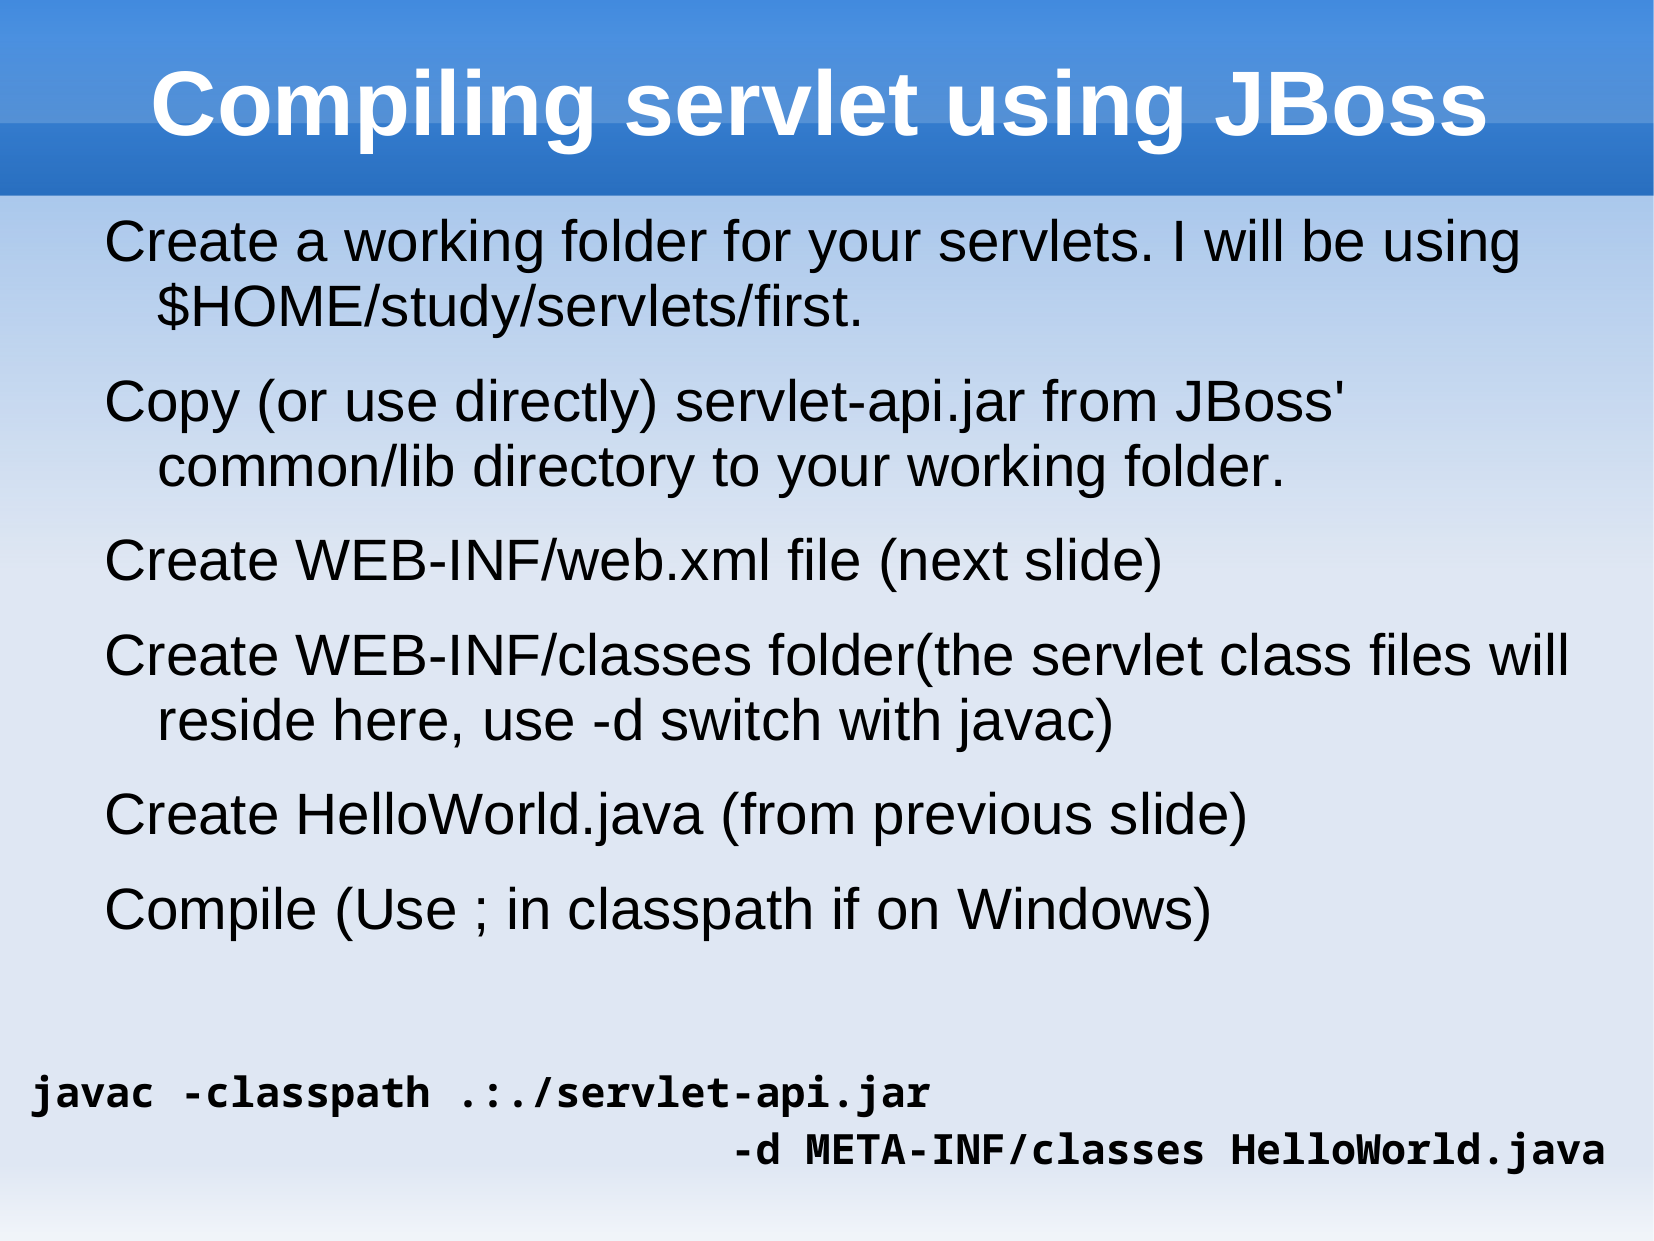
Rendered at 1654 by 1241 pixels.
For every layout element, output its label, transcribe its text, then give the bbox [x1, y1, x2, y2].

picture [0, 0, 1654, 1241]
title Compiling servlet using JBoss [76, 0, 1565, 208]
list Create a working folder for your servlets. I will be using $HOME/study/servlets/first. Copy (or use directly) servlet-api.jar from JBoss' common/lib directory to your working folder. Create WEB-INF/web.xml file (next slide) Create WEB-INF/classes folder(the servlet class files will reside here, use -d switch with javac) Create HelloWorld.java (from previous slide) Compile (Use ; in classpath if on Windows) [86, 208, 1576, 1010]
text_box javac -classpath .:./servlet-api.jar -d META-INF/classes HelloWorld.java [15, 1055, 1636, 1201]
